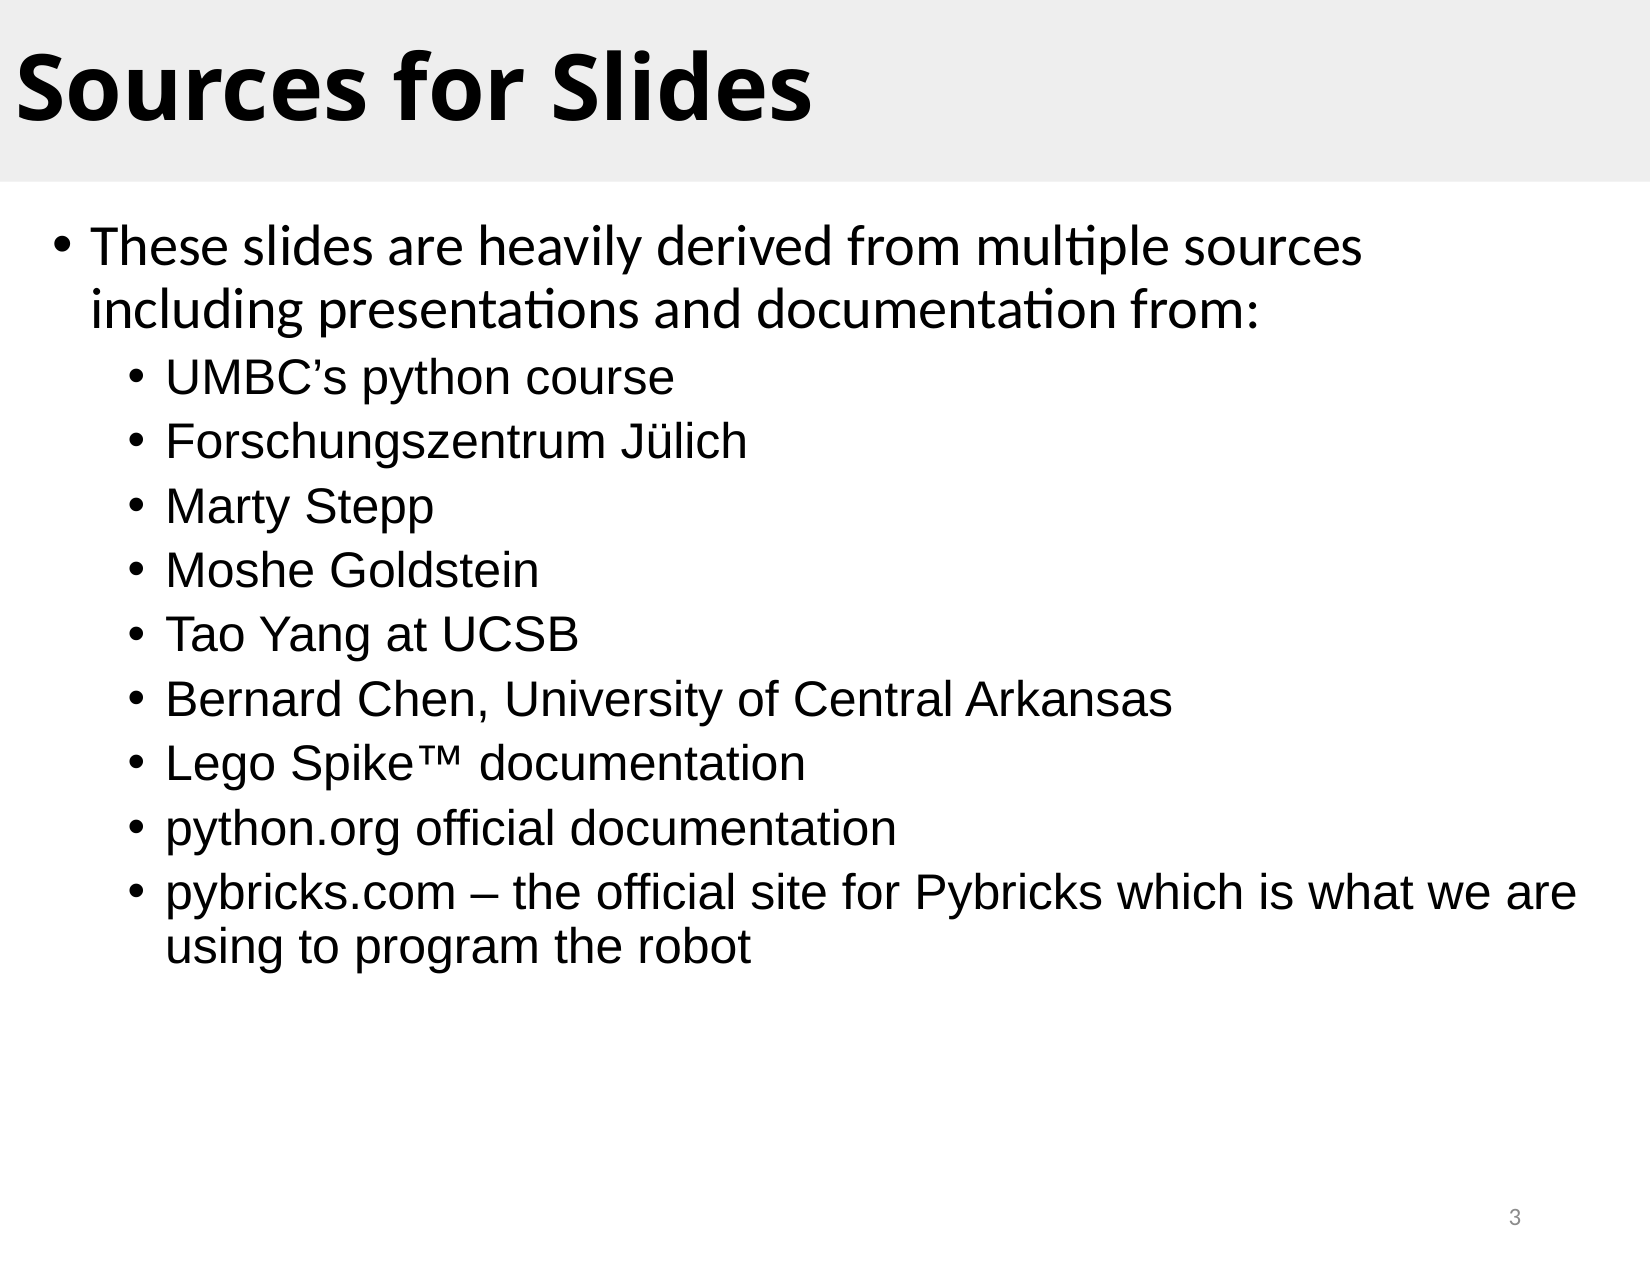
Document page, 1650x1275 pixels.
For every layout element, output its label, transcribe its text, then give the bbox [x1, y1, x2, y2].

list These slides are heavily derived from multiple sources including presentations and documentation from: UMBC’s python course Forschungszentrum Jülich Marty Stepp Moshe Goldstein Tao Yang at UCSB Bernard Chen, University of Central Arkansas Lego Spike™ documentation python.org official documentation pybricks.com – the official site for Pybricks which is what we are using to program the robot [37, 207, 1595, 1149]
title Sources for Slides [0, 0, 1650, 182]
